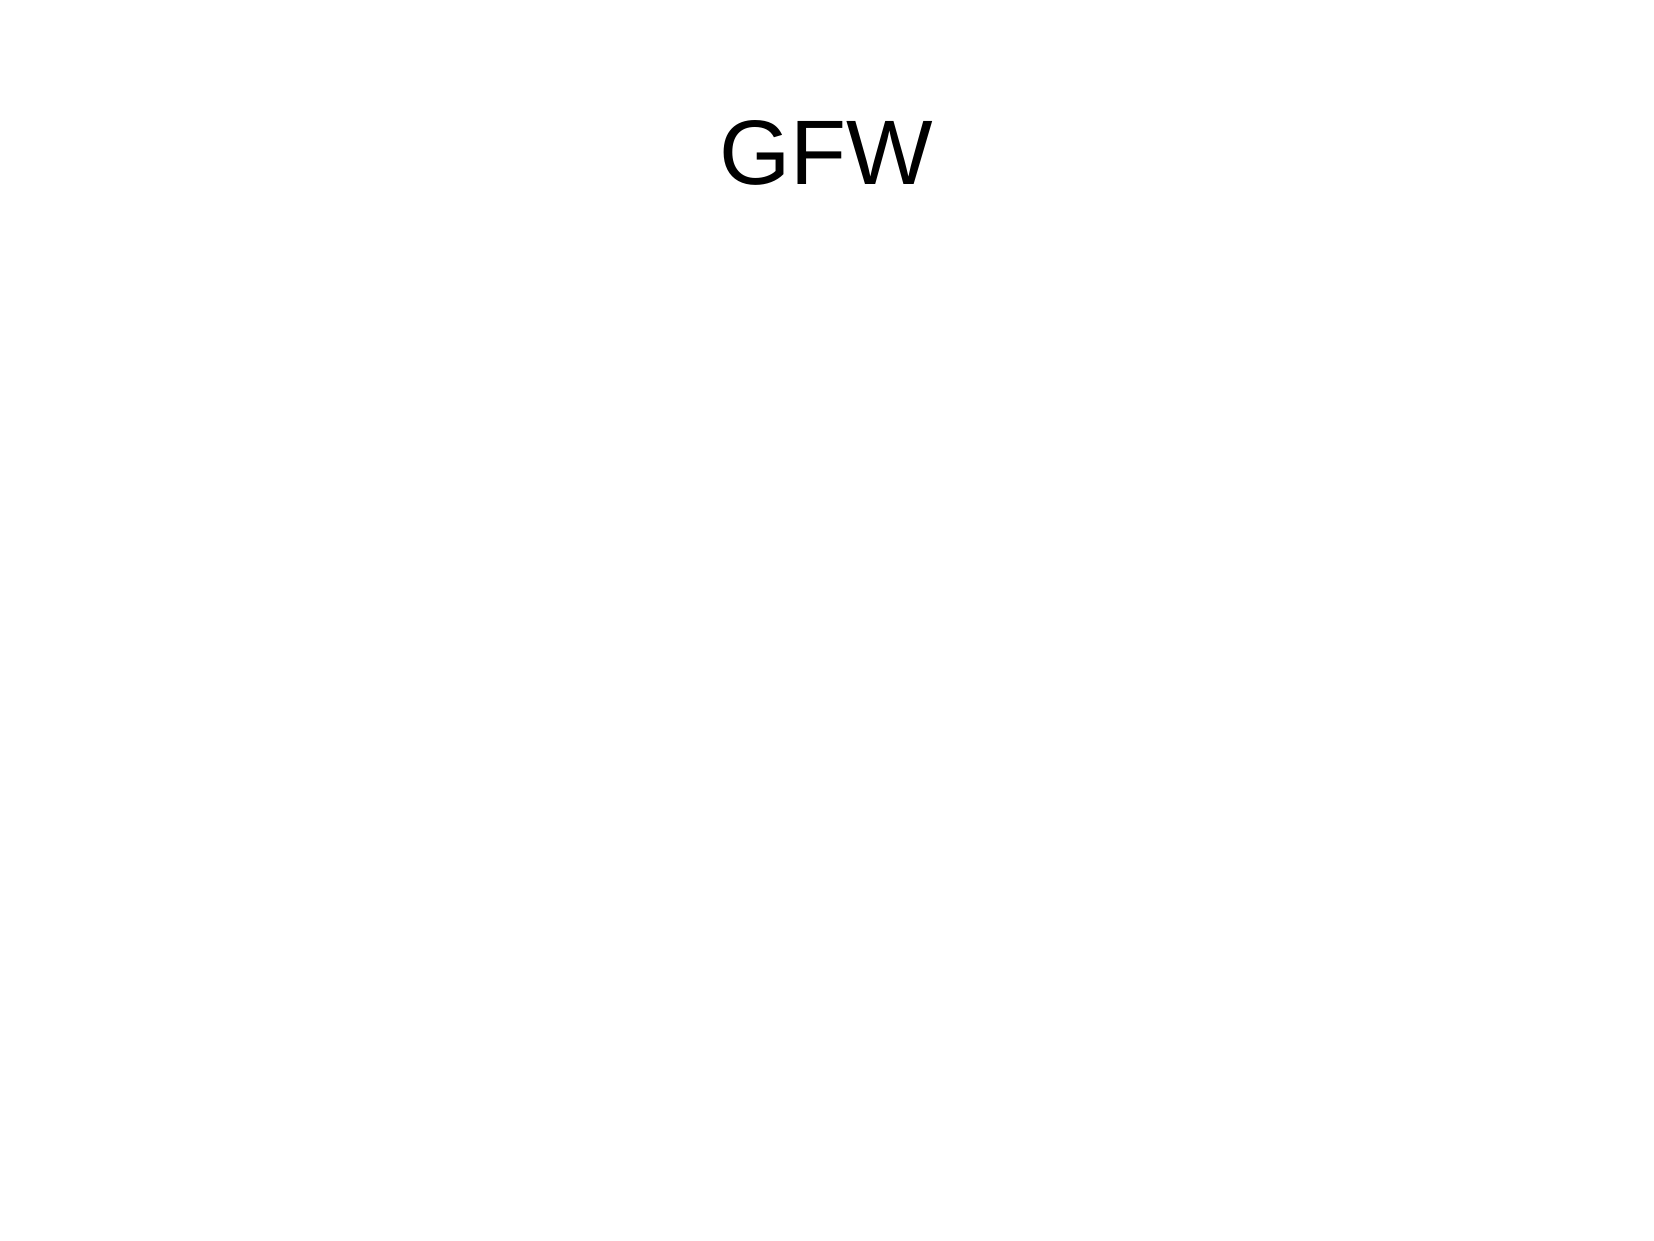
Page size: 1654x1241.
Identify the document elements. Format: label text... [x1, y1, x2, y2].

title GFW [82, 49, 1571, 257]
